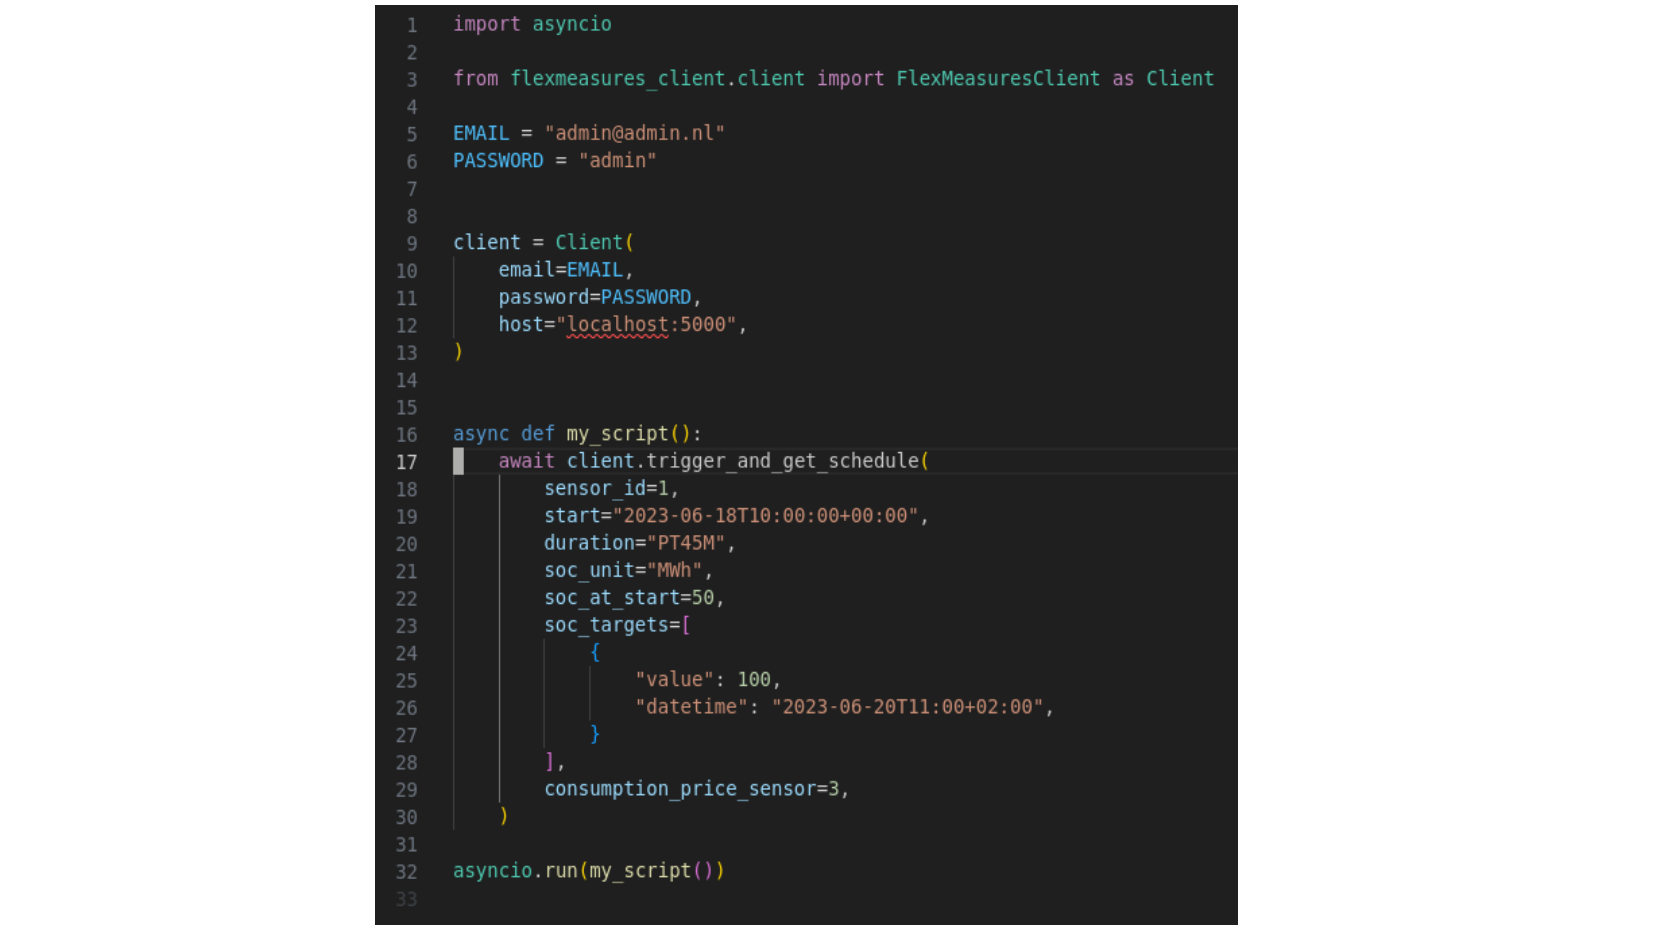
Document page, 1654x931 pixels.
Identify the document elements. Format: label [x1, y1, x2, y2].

picture [375, 5, 1238, 925]
